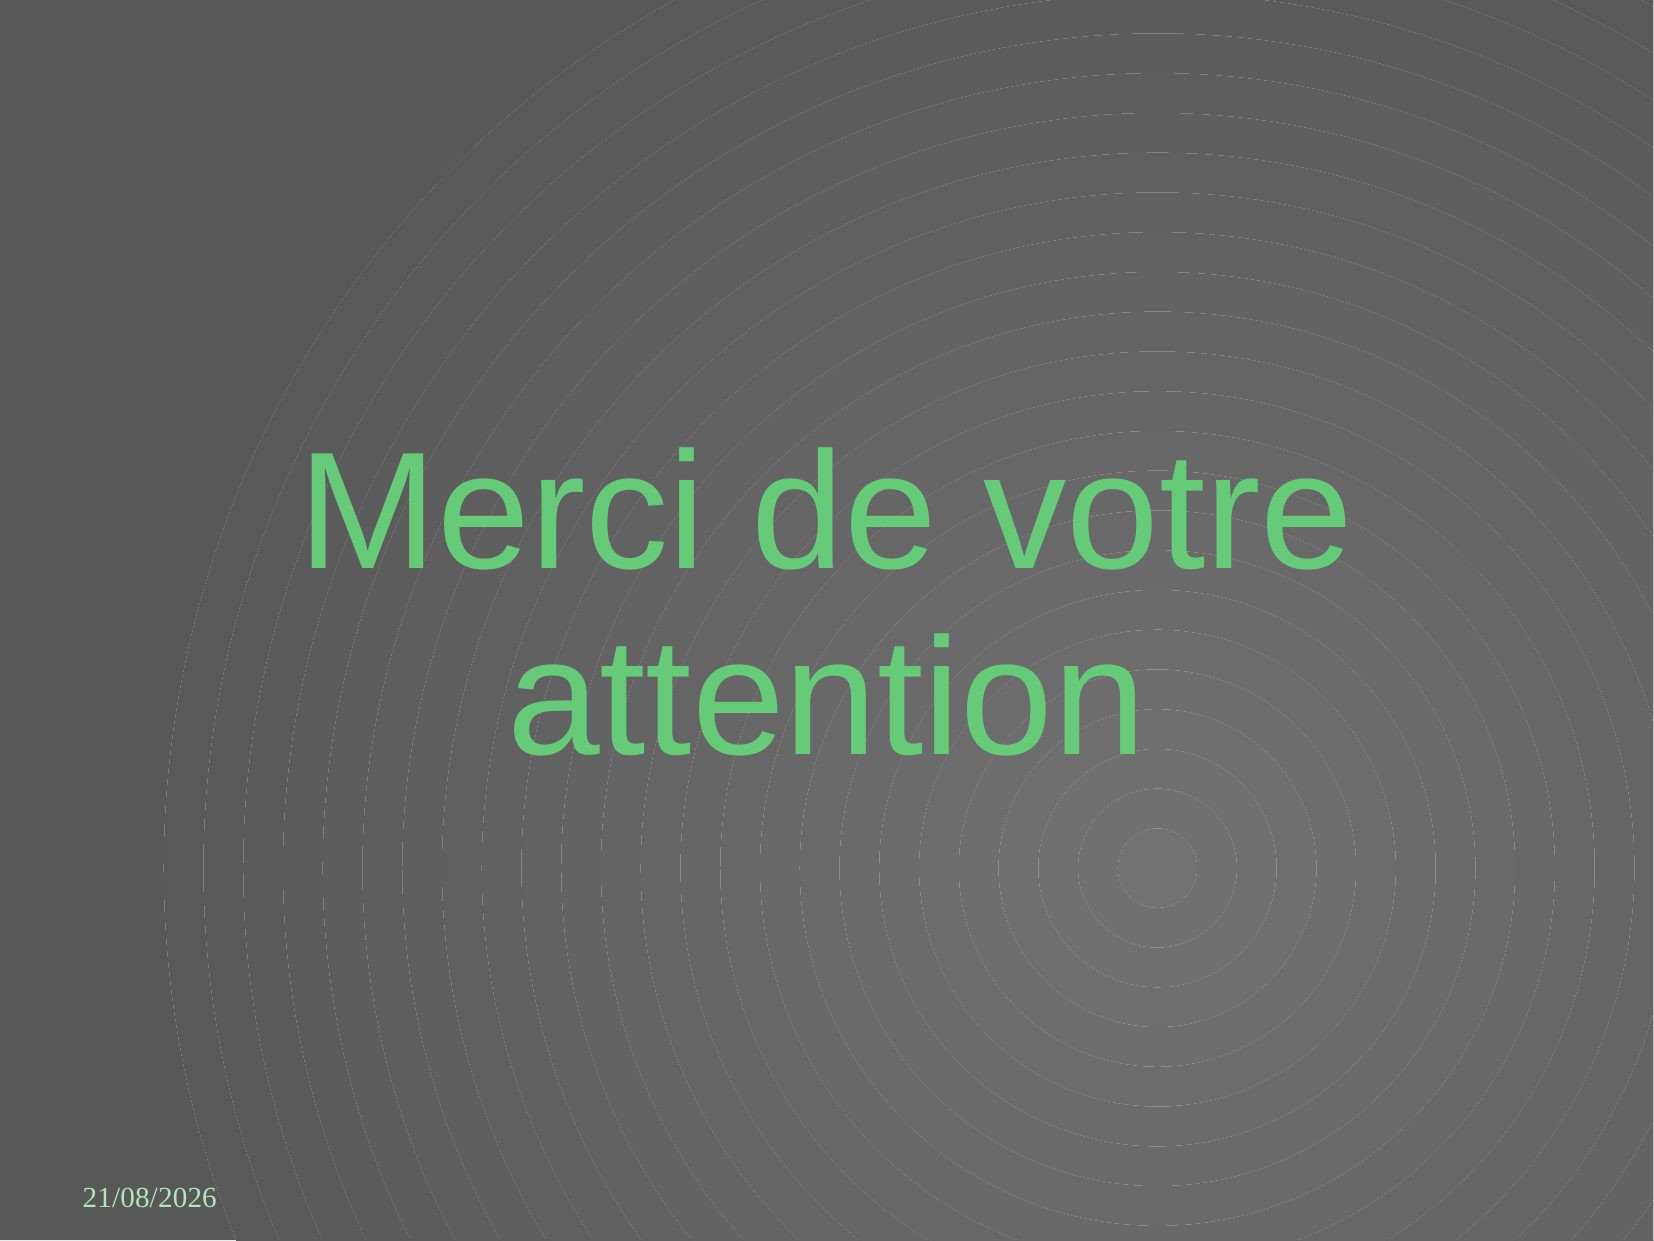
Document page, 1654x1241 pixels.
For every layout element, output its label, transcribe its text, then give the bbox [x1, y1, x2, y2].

subtitle Merci de votre attention [82, 49, 1571, 1158]
